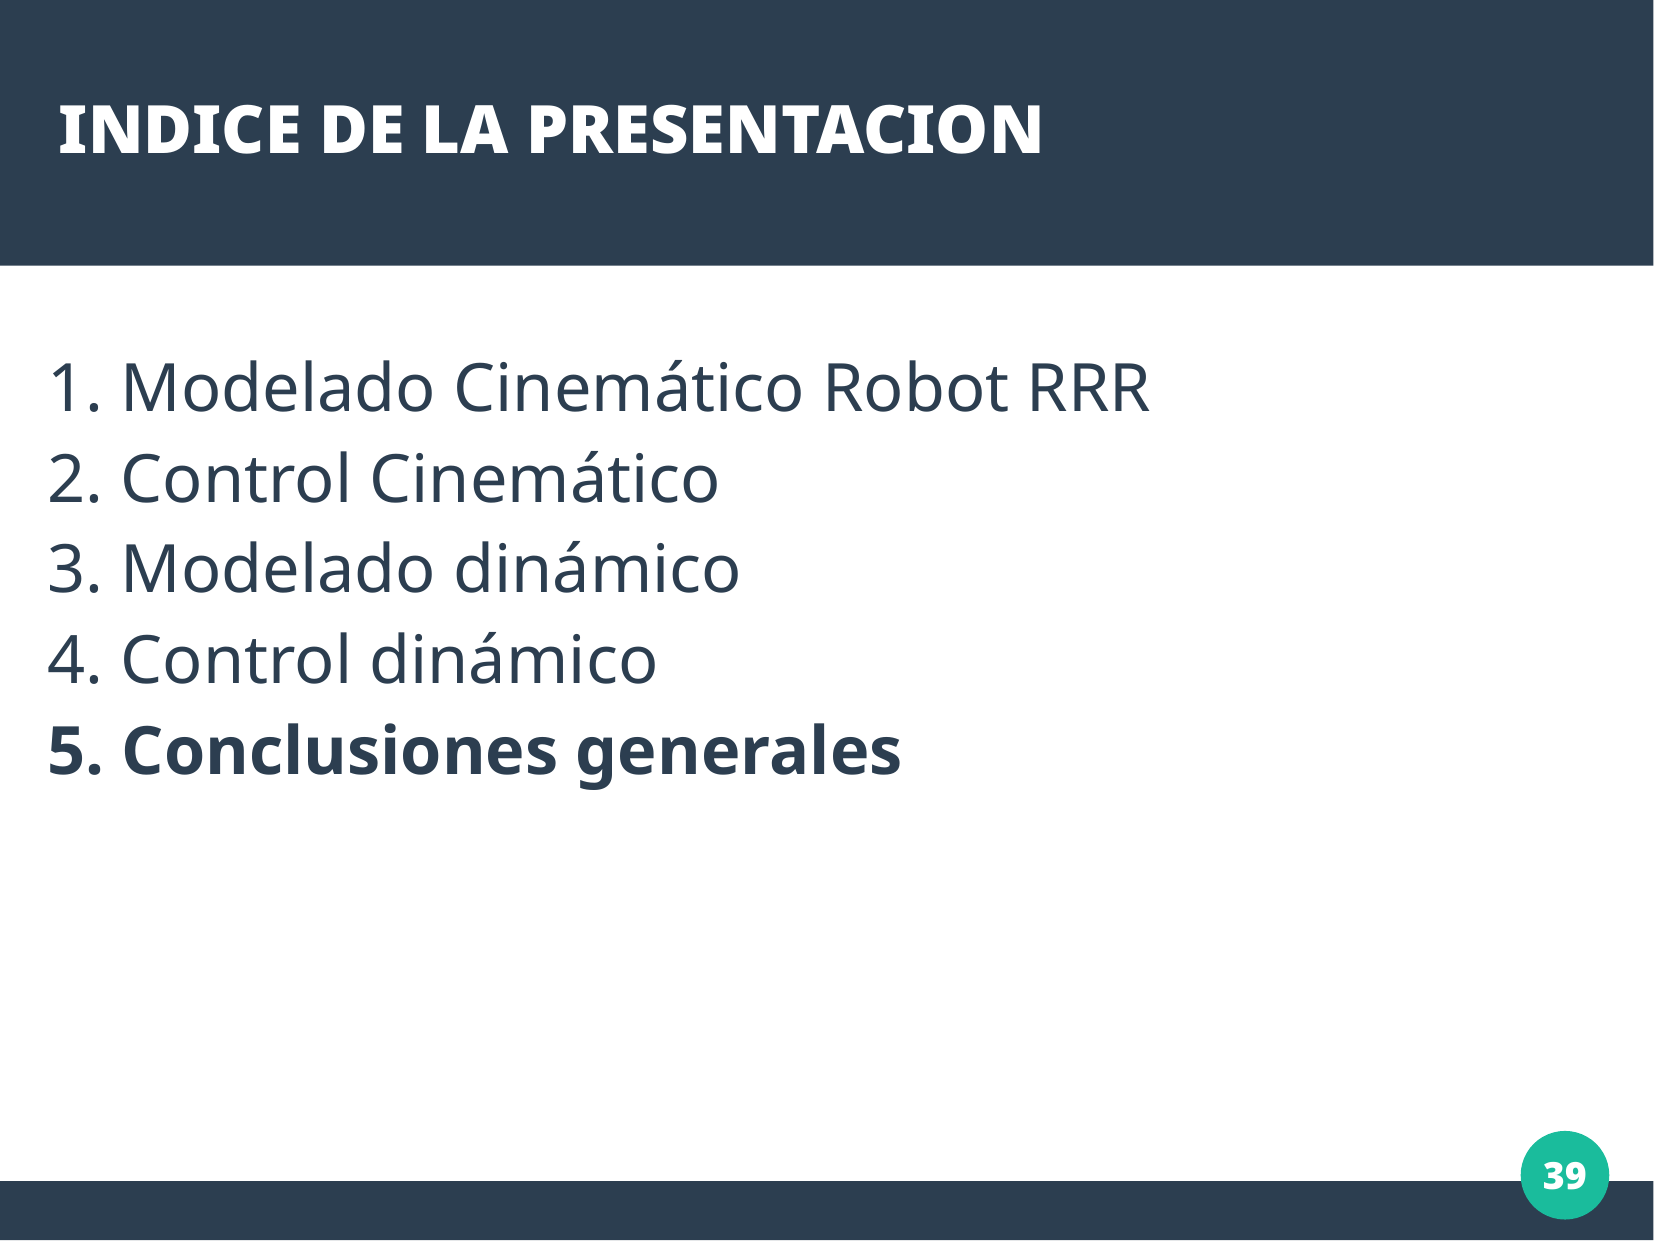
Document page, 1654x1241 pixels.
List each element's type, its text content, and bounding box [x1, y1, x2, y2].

title INDICE DE LA PRESENTACION [59, 49, 1595, 207]
subtitle 1. Modelado Cinemático Robot RRR 2. Control Cinemático 3. Modelado dinámico 4. Control dinámico 5. Conclusiones generales [47, 153, 1583, 981]
